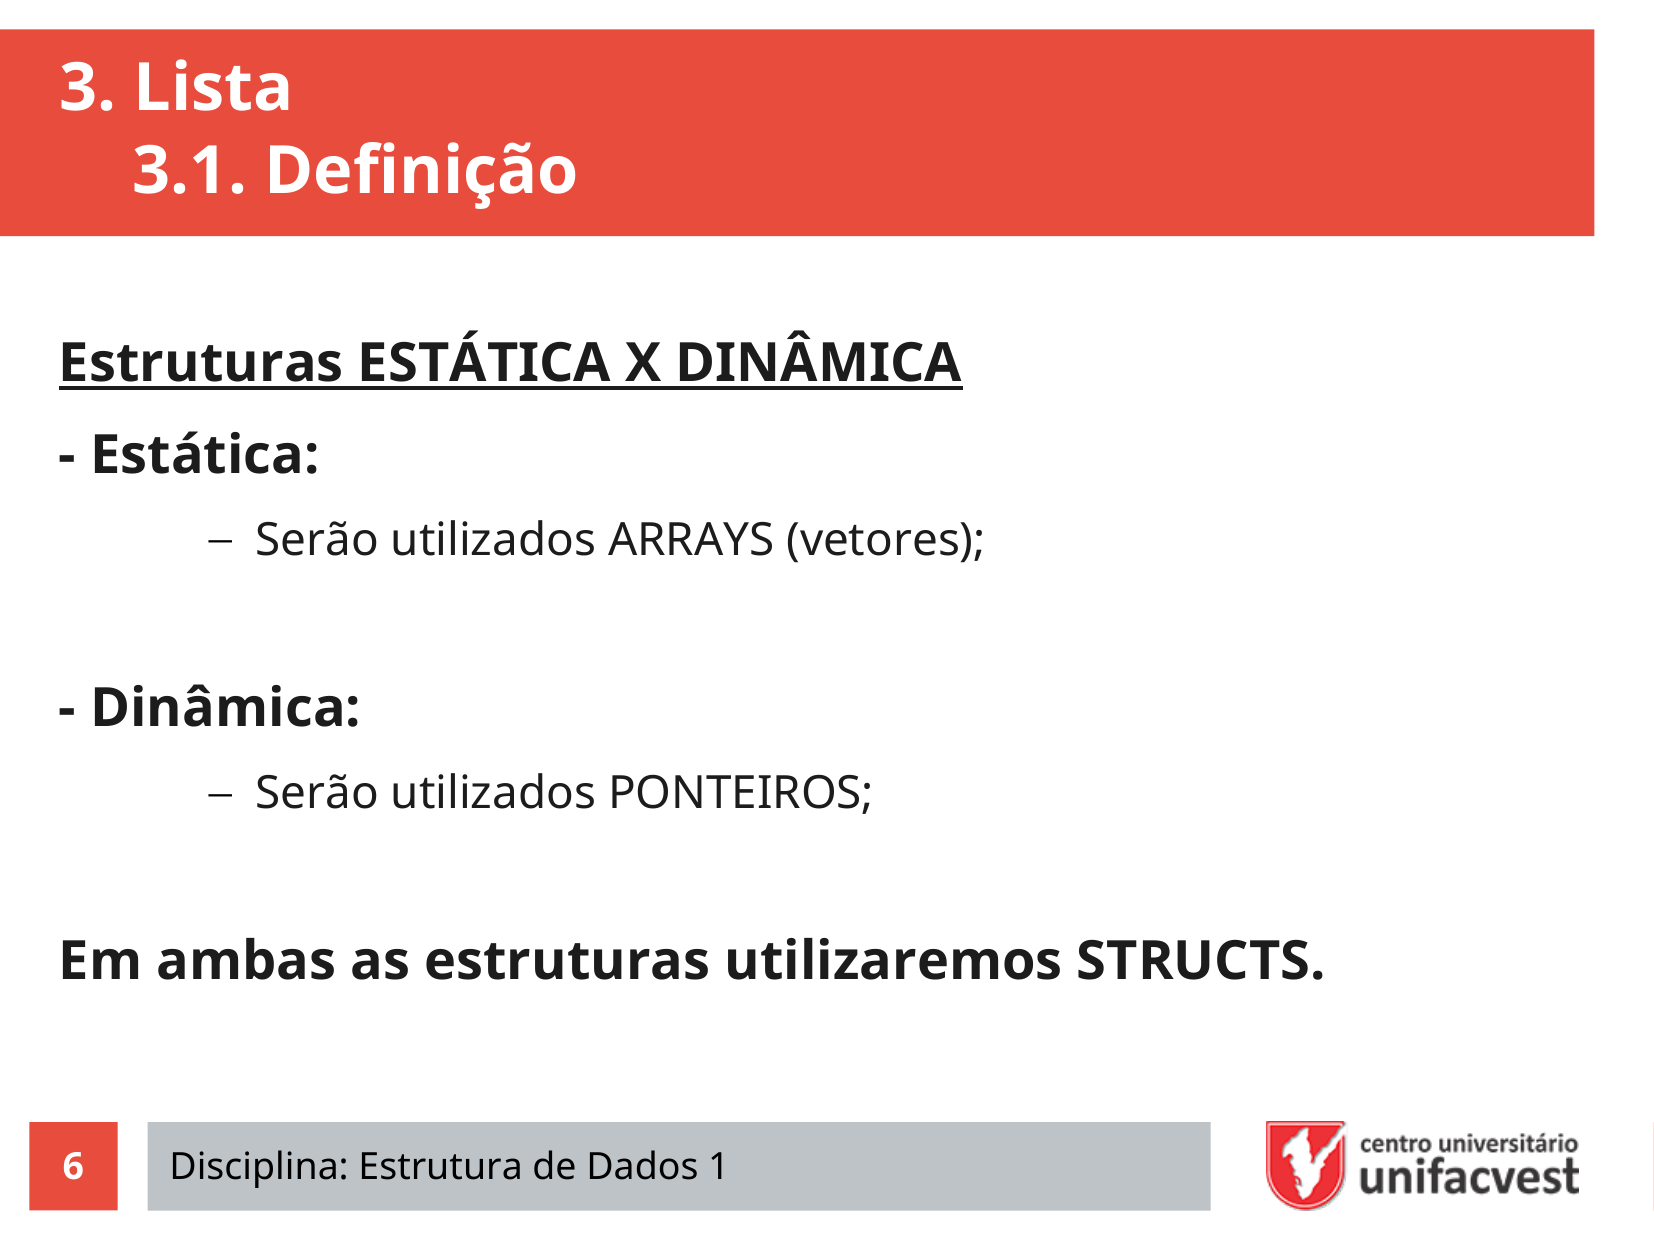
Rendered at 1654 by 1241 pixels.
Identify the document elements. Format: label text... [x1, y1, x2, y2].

picture [1266, 1121, 1579, 1211]
list Estruturas ESTÁTICA X DINÂMICA - Estática: Serão utilizados ARRAYS (vetores); - Dinâmica: Serão utilizados PONTEIROS; Em ambas as estruturas utilizaremos STRUCTS. [59, 324, 1566, 1093]
title 3. Lista 3.1. Definição [59, 59, 1595, 207]
text_box Disciplina: Estrutura de Dados 1 [154, 1132, 1205, 1196]
text_box [1238, 1120, 1654, 1212]
